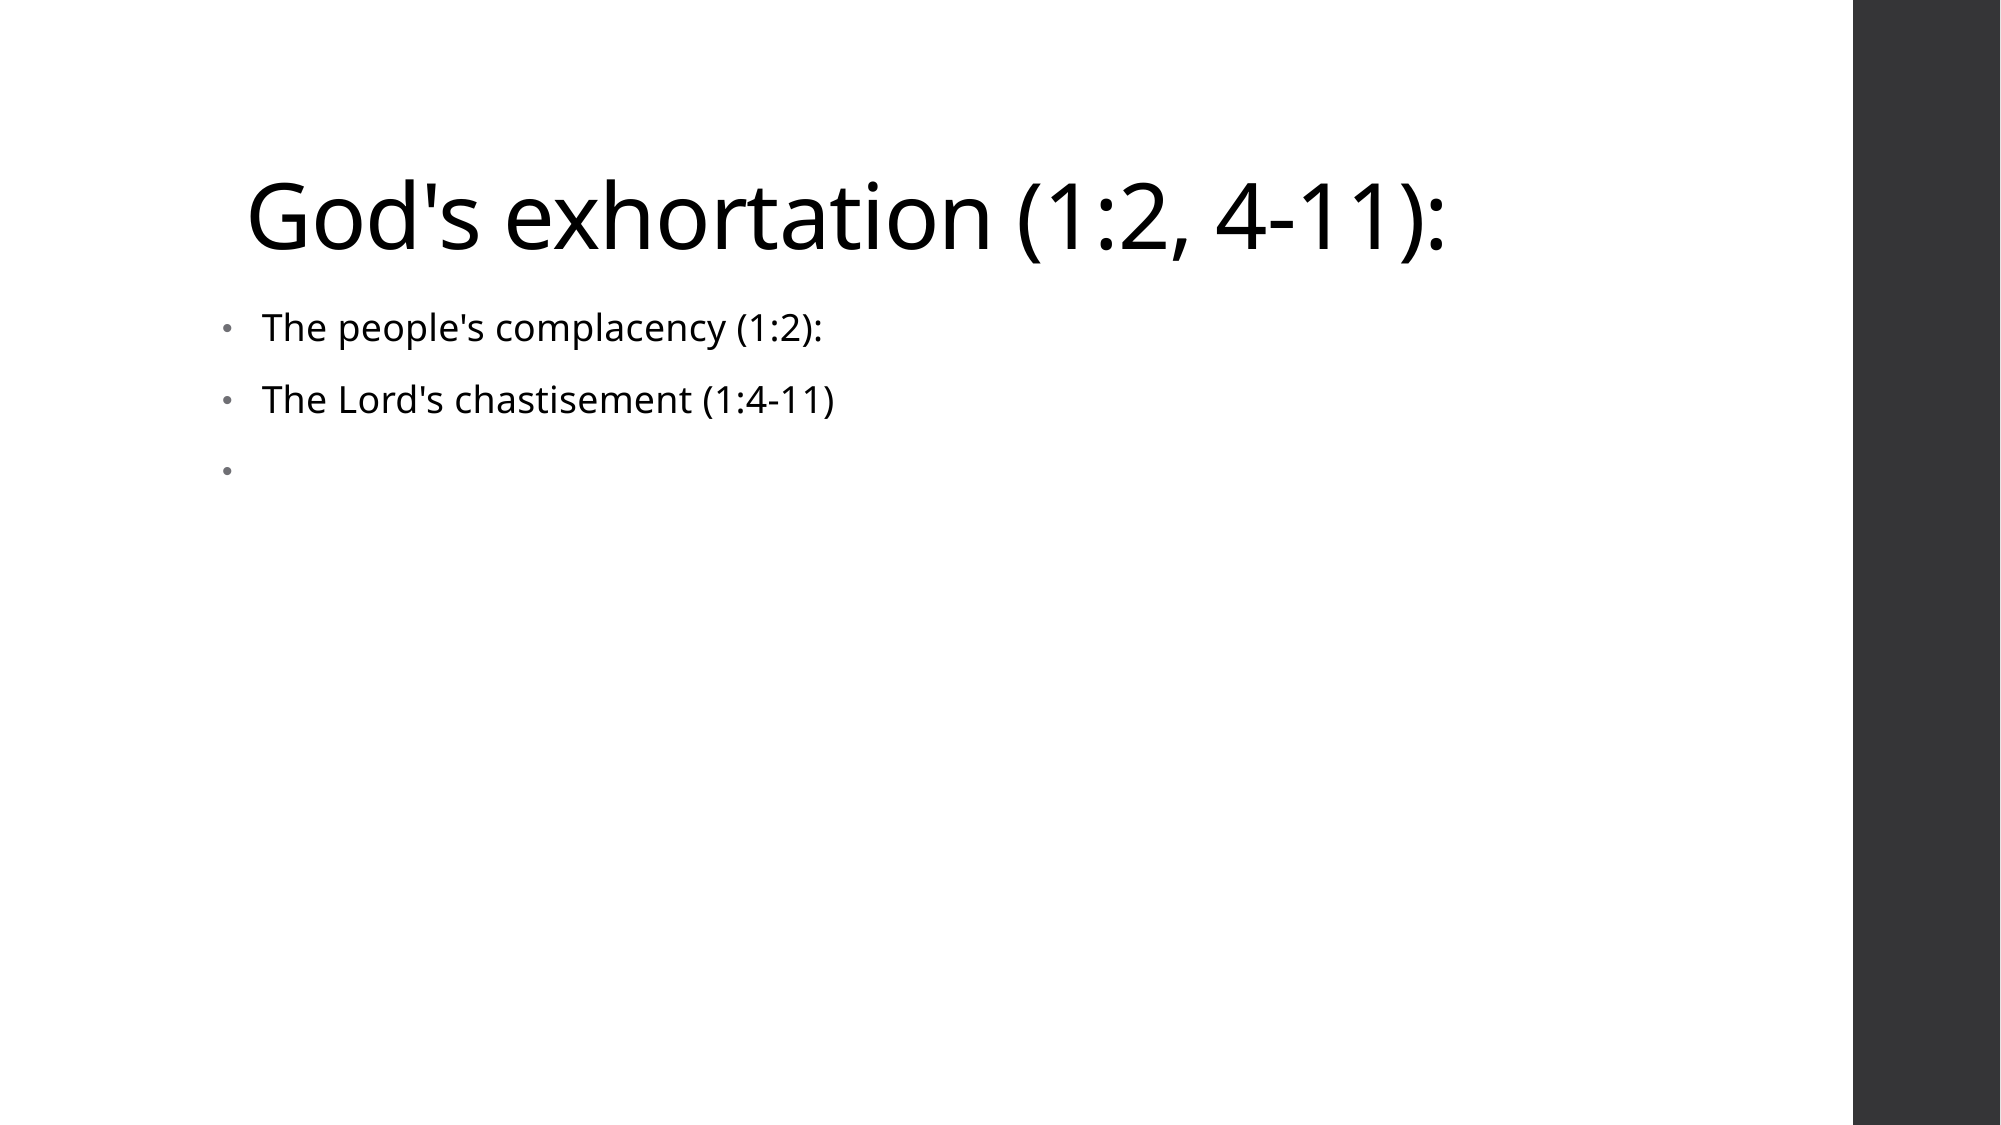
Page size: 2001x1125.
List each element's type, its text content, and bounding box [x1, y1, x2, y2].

list The people's complacency (1:2): The Lord's chastisement (1:4-11) [206, 299, 1617, 1014]
title God's exhortation (1:2, 4-11): [206, 60, 1797, 278]
